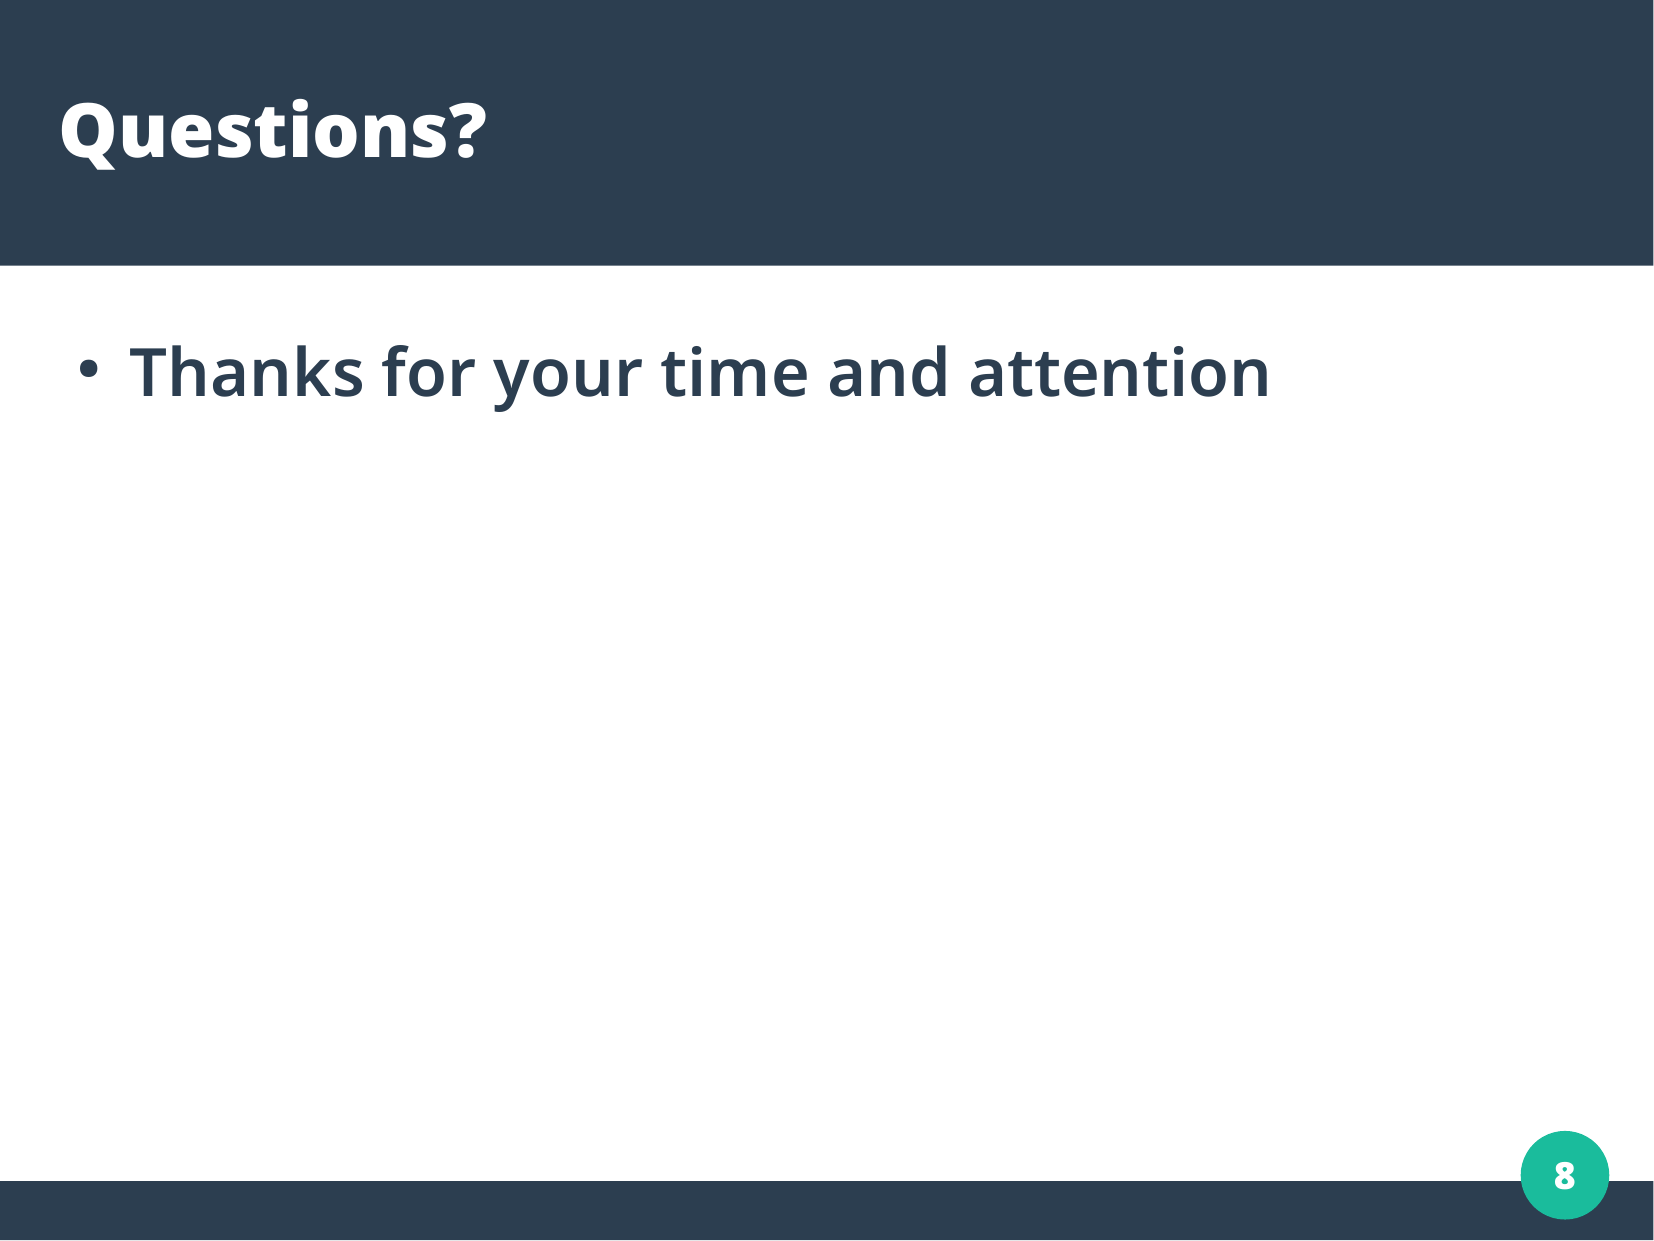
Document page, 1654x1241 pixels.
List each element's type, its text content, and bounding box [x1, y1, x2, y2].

title Questions? [59, 49, 1595, 207]
list Thanks for your time and attention [59, 324, 1595, 1152]
